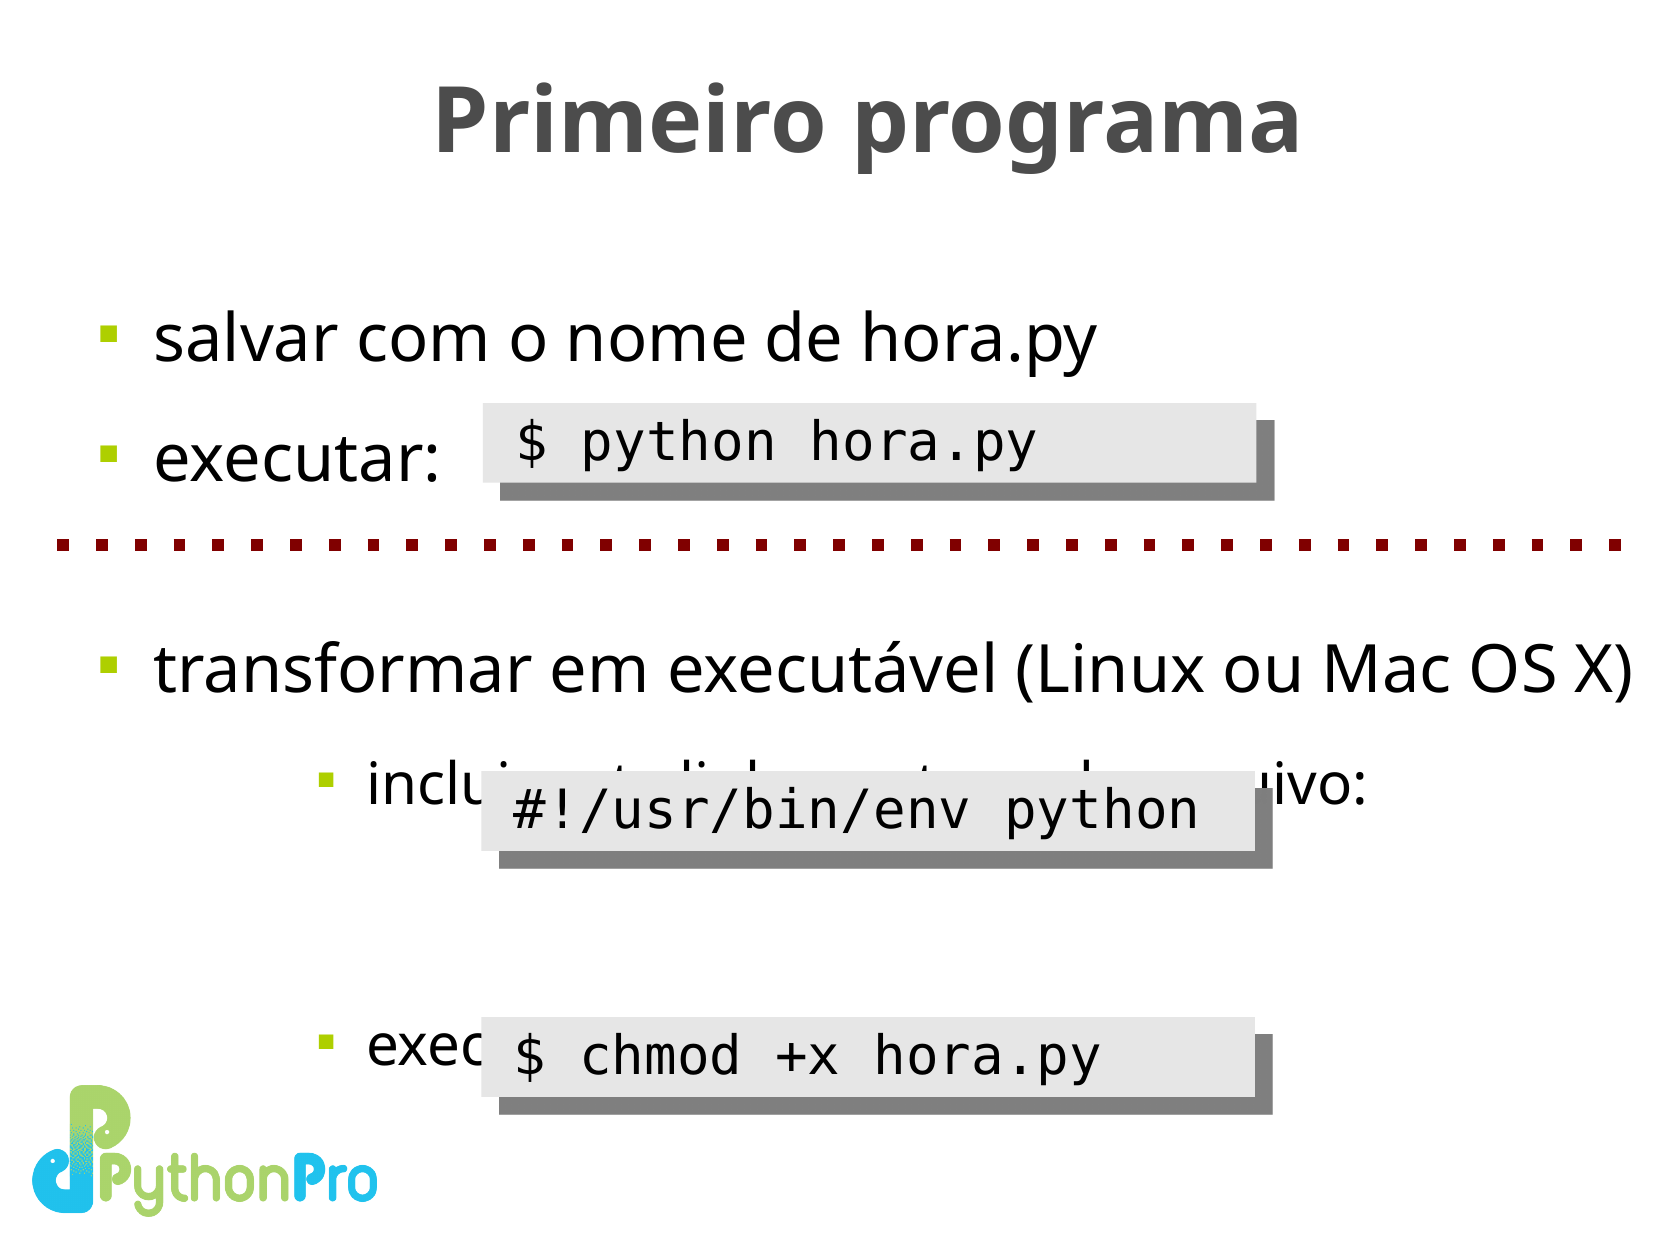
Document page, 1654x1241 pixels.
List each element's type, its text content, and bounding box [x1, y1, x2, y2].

title Primeiro programa [124, 13, 1613, 222]
text_box #!/usr/bin/env python [481, 771, 1255, 851]
text_box $ python hora.py [482, 403, 1257, 483]
text_box $ chmod +x hora.py [481, 1017, 1255, 1097]
list salvar com o nome de hora.py executar: transformar em executável (Linux ou Mac OS X) incluir esta linha no topo do arquivo: executar este comando no shell: [82, 290, 1654, 1109]
picture [32, 1085, 377, 1217]
